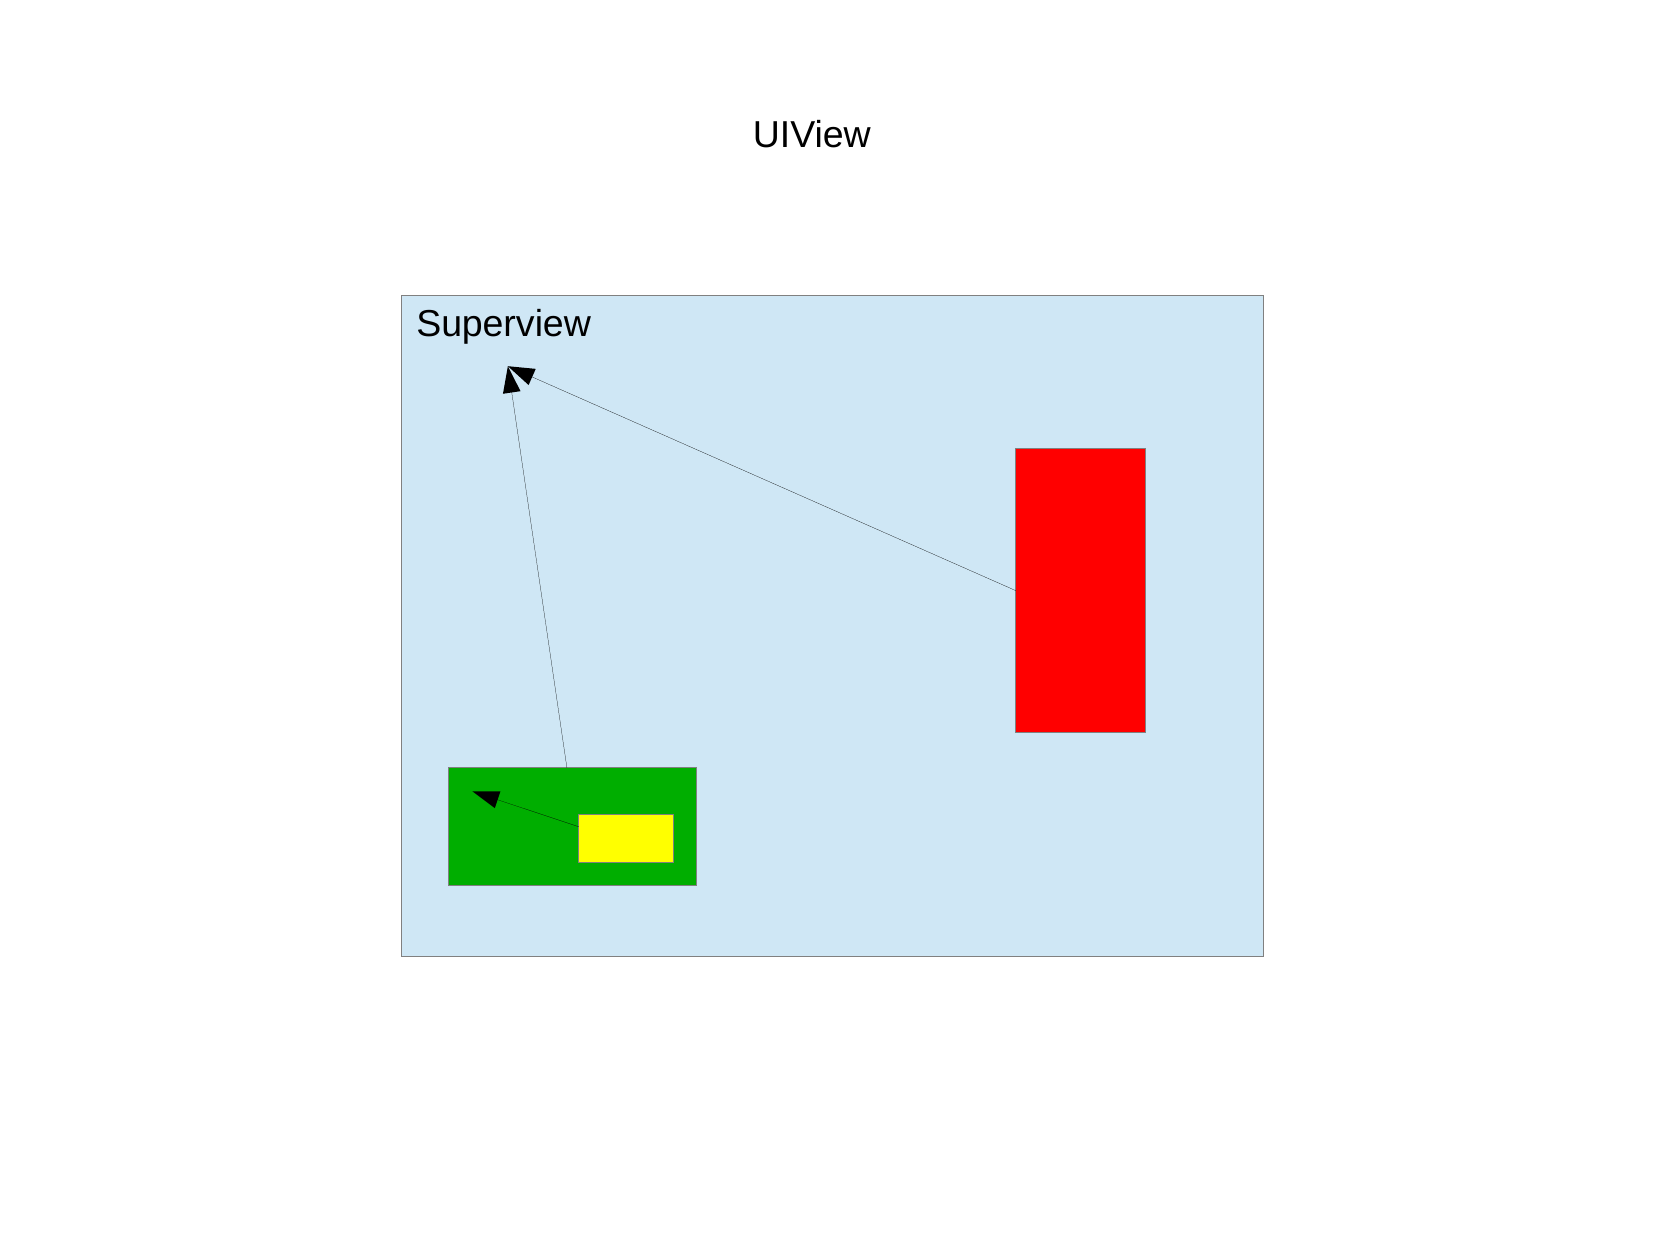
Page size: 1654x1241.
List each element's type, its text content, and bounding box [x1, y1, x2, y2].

text_box Superview [401, 295, 1264, 957]
text_box UIView [738, 106, 886, 164]
text_box [448, 767, 697, 886]
text_box [1015, 448, 1146, 733]
